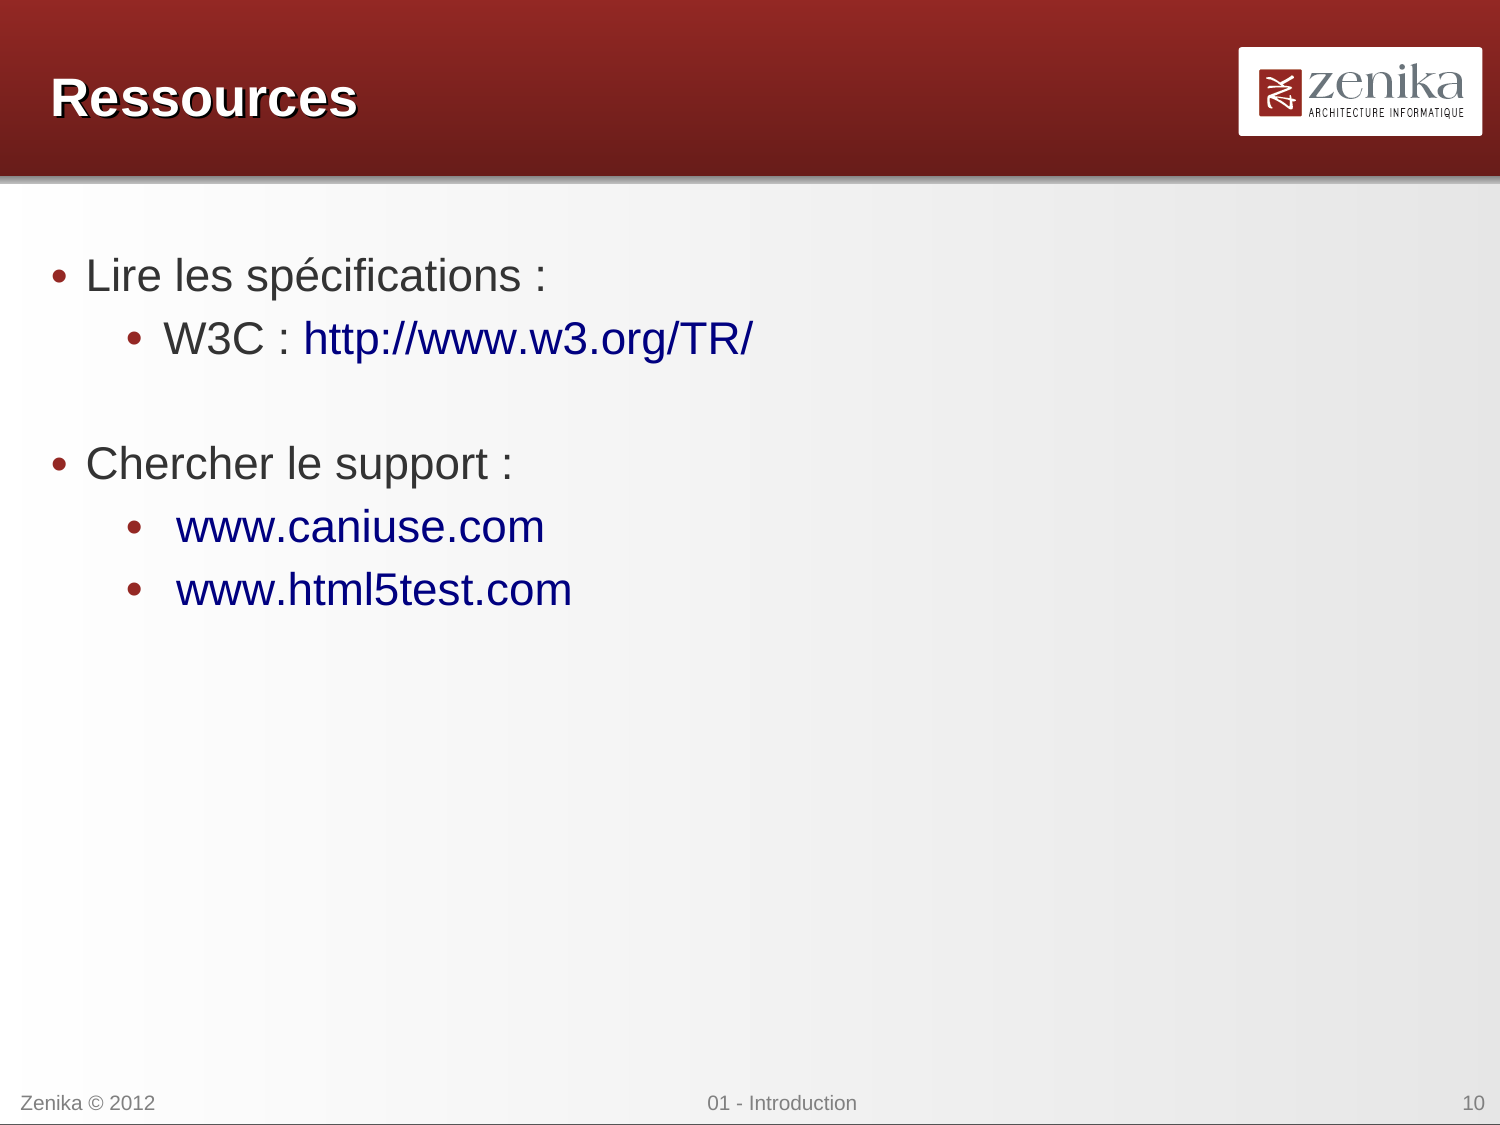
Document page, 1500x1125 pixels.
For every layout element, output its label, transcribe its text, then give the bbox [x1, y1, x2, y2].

title Ressources [50, 15, 1206, 180]
picture [1257, 58, 1464, 125]
list Lire les spécifications : W3C : http://www.w3.org/TR/ Chercher le support : www.caniuse.com www.html5test.com [50, 249, 1435, 1079]
